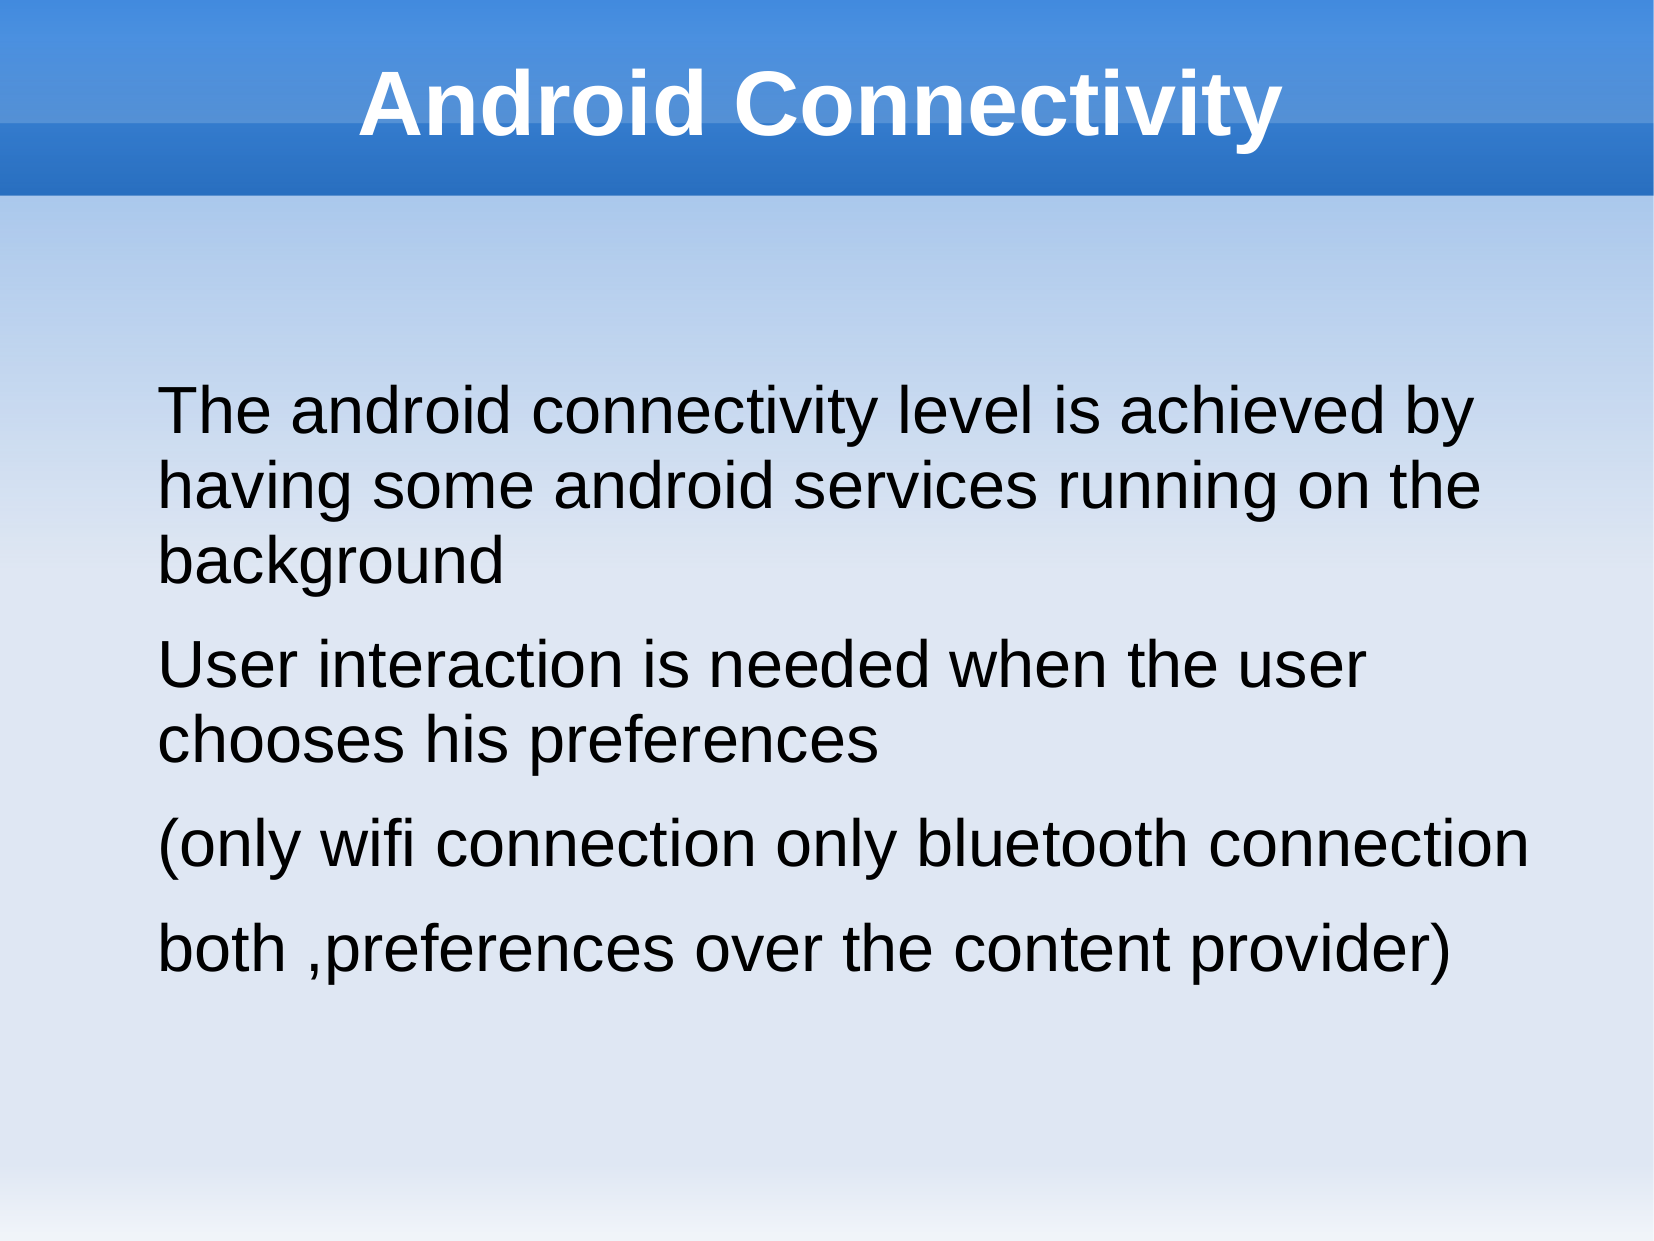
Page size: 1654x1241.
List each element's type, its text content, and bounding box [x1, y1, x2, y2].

list The android connectivity level is achieved by having some android services running on the background User interaction is needed when the user chooses his preferences (only wifi connection only bluetooth connection both ,preferences over the content provider) [86, 269, 1576, 1088]
picture [0, 0, 1654, 1241]
title Android Connectivity [76, 0, 1565, 208]
